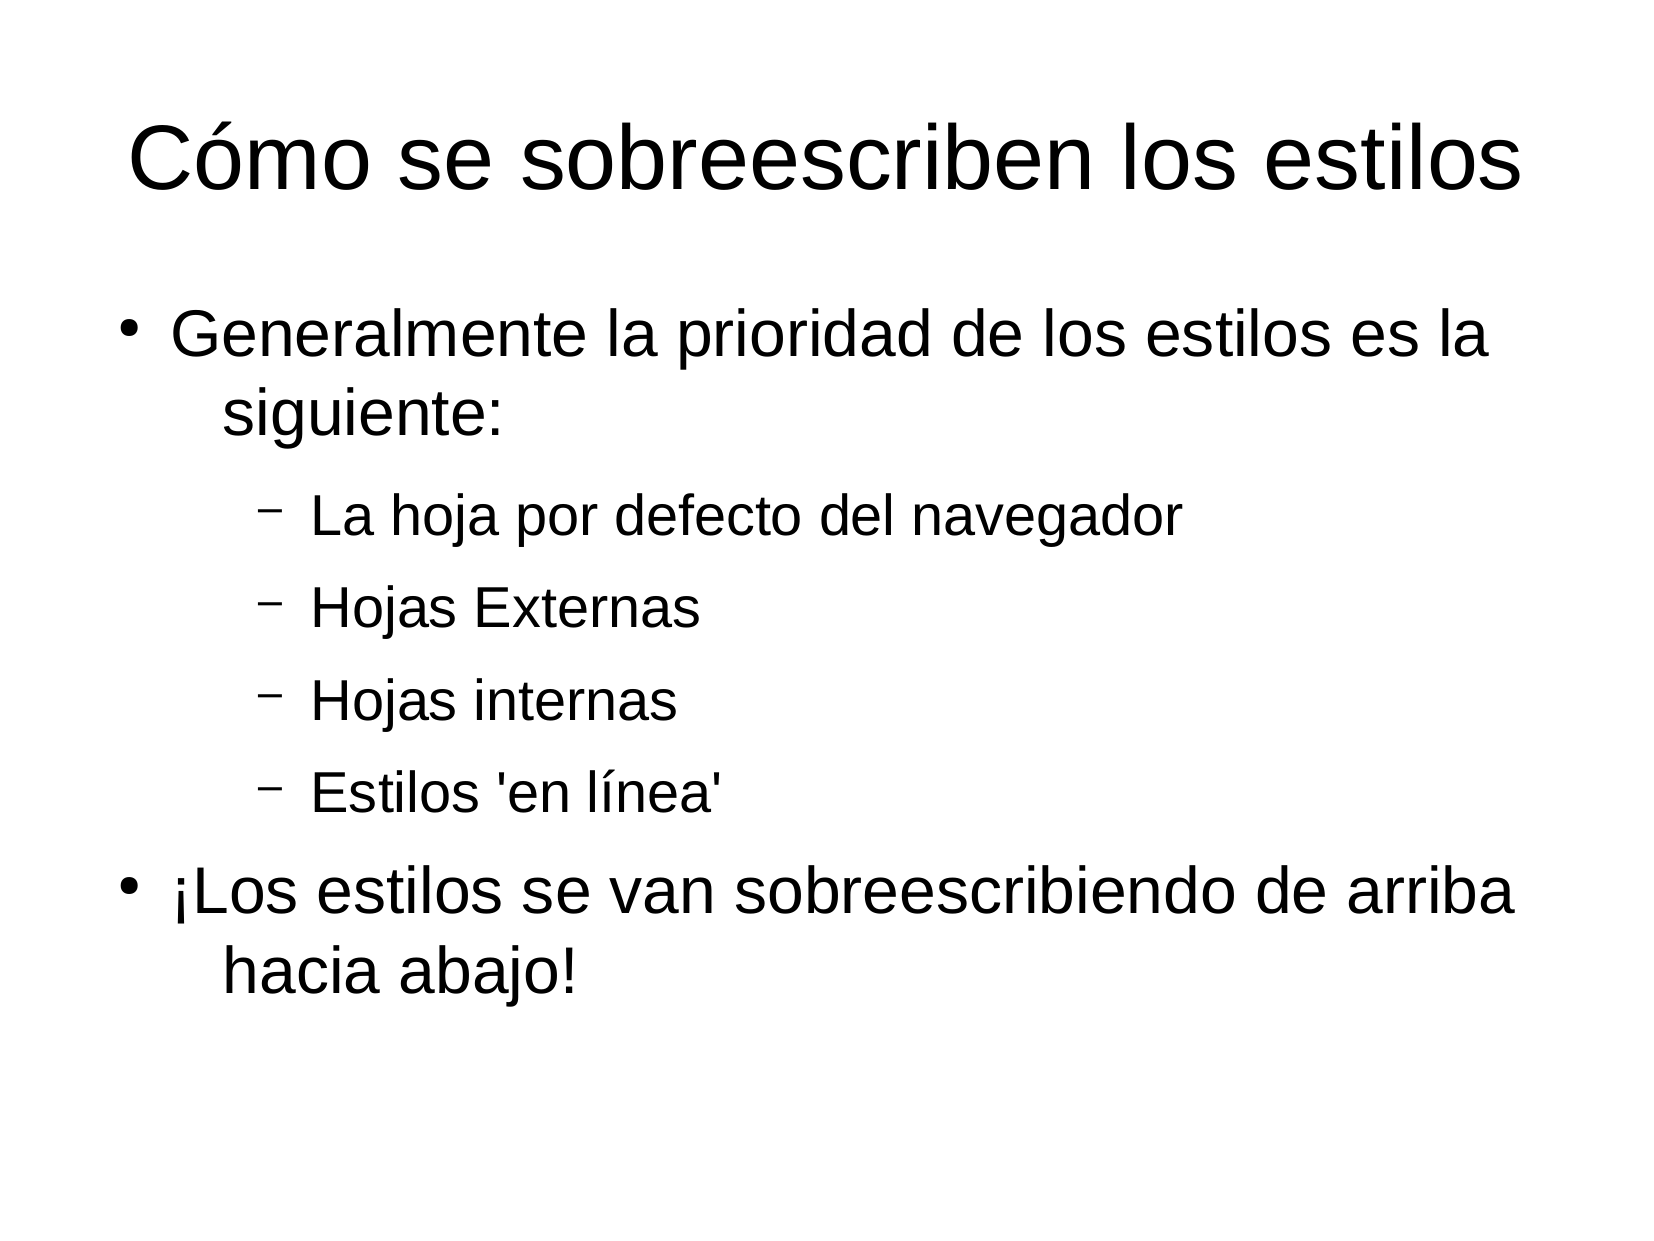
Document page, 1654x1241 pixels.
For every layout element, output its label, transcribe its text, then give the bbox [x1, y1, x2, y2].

title Cómo se sobreescriben los estilos [82, 49, 1571, 257]
list Generalmente la prioridad de los estilos es la siguiente: La hoja por defecto del navegador Hojas Externas Hojas internas Estilos 'en línea' ¡Los estilos se van sobreescribiendo de arriba hacia abajo! [82, 290, 1538, 1010]
